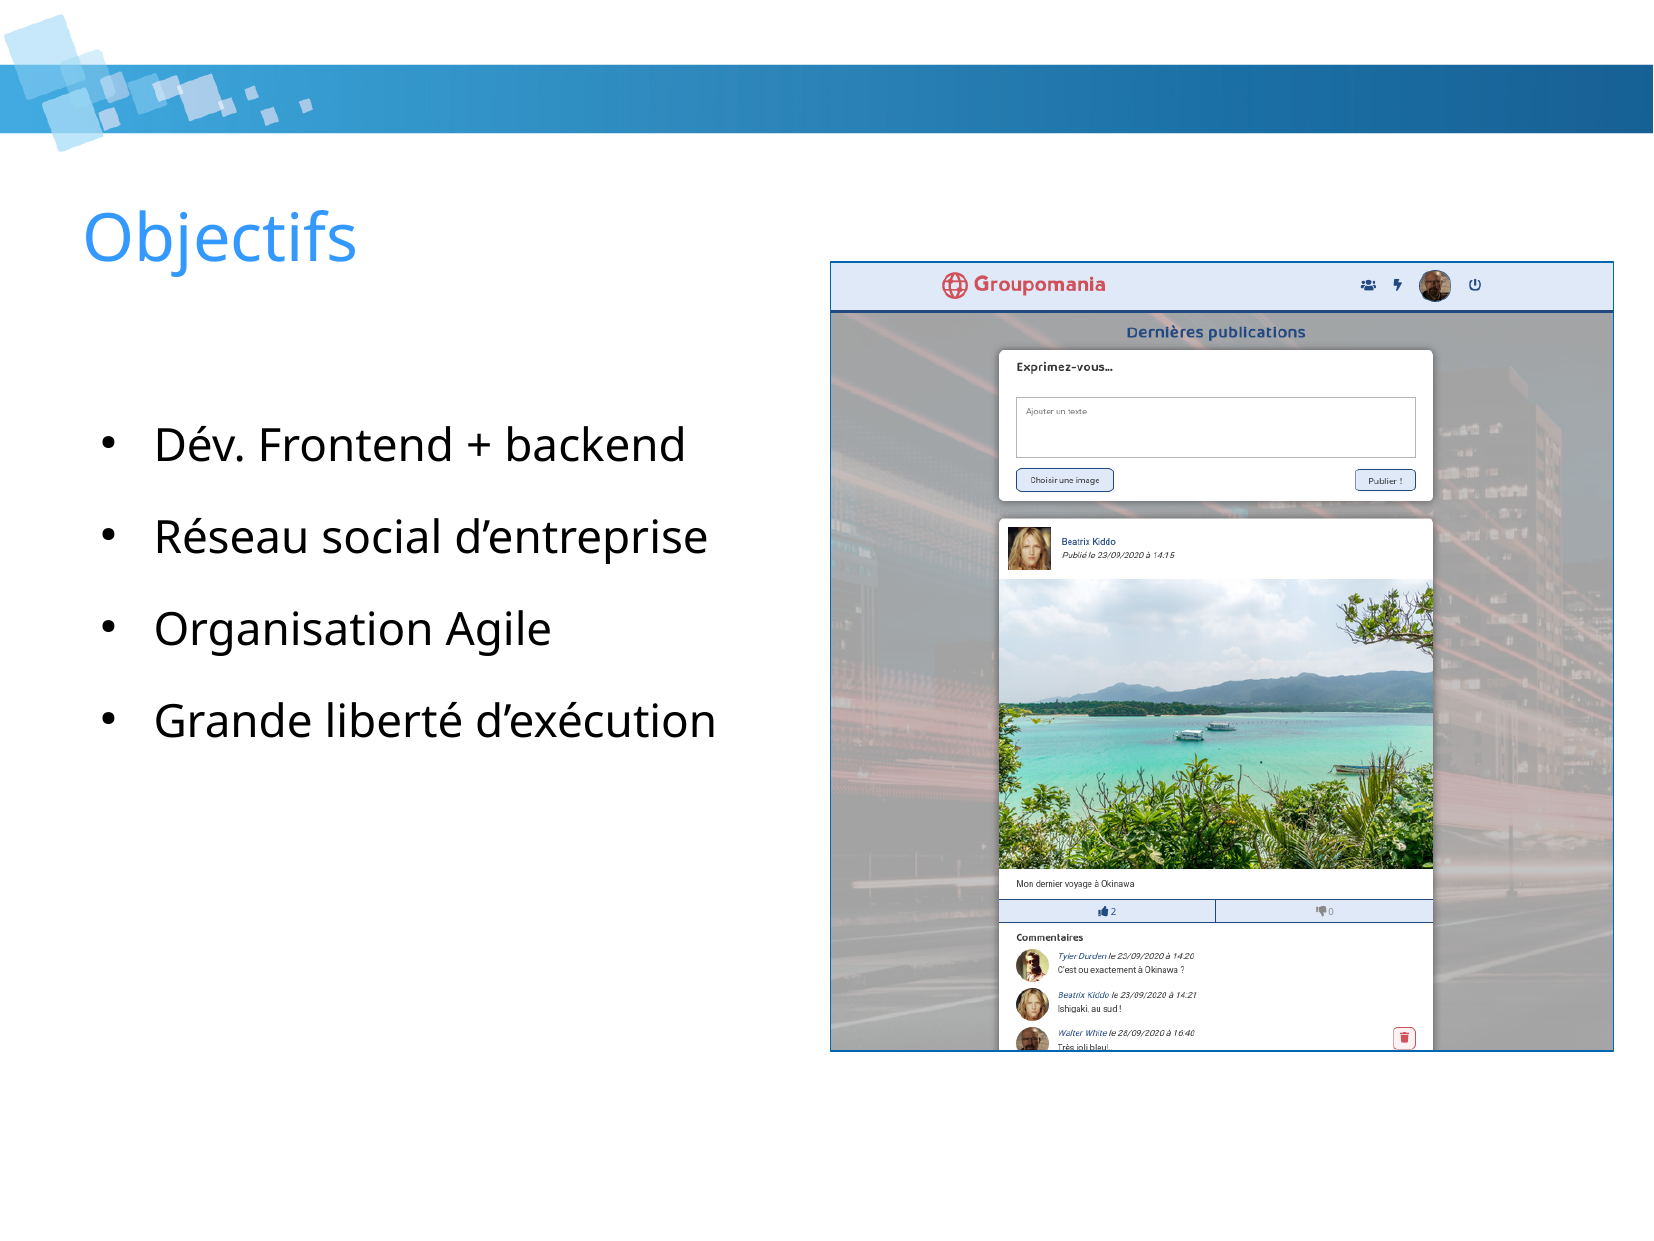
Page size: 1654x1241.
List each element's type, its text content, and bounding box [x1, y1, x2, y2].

title Objectifs [82, 139, 1571, 332]
list Dév. Frontend + backend Réseau social d’entreprise Organisation Agile Grande liberté d’exécution [82, 412, 826, 968]
picture [0, 0, 1653, 1238]
